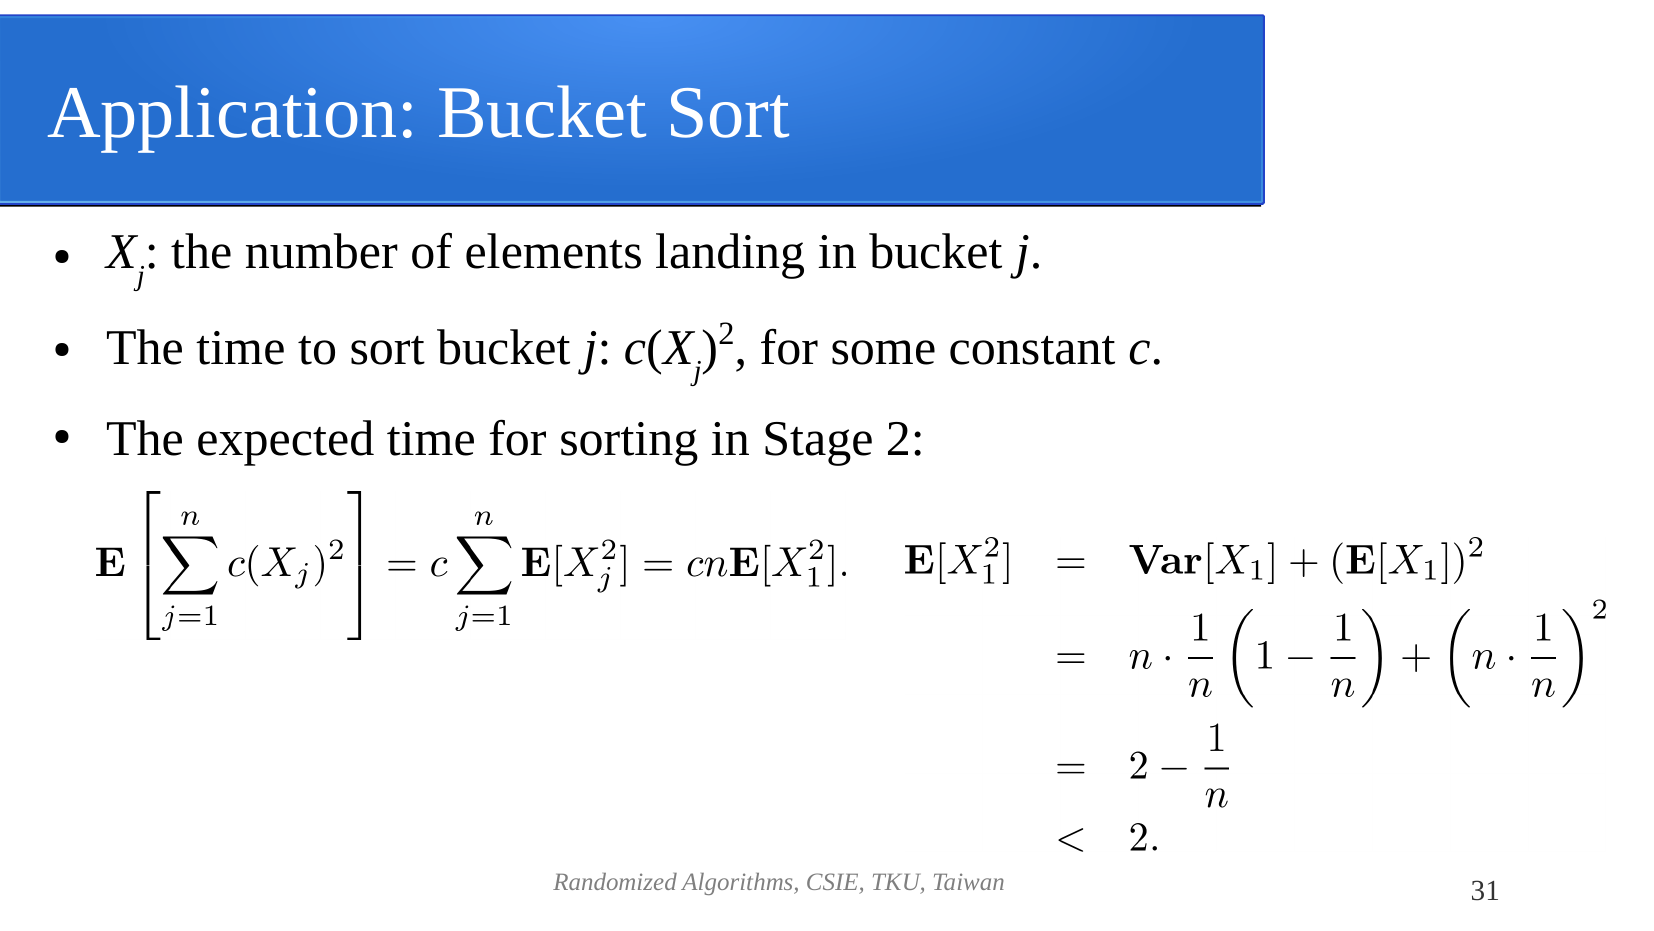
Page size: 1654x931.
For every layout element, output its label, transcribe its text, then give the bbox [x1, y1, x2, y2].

picture [96, 491, 846, 640]
title Application: Bucket Sort [47, 35, 1199, 189]
picture [905, 537, 1606, 852]
list Xj: the number of elements landing in bucket j. The time to sort bucket j: c(Xj)2, for some constant c. The expected time for sorting in Stage 2: [35, 224, 1524, 764]
